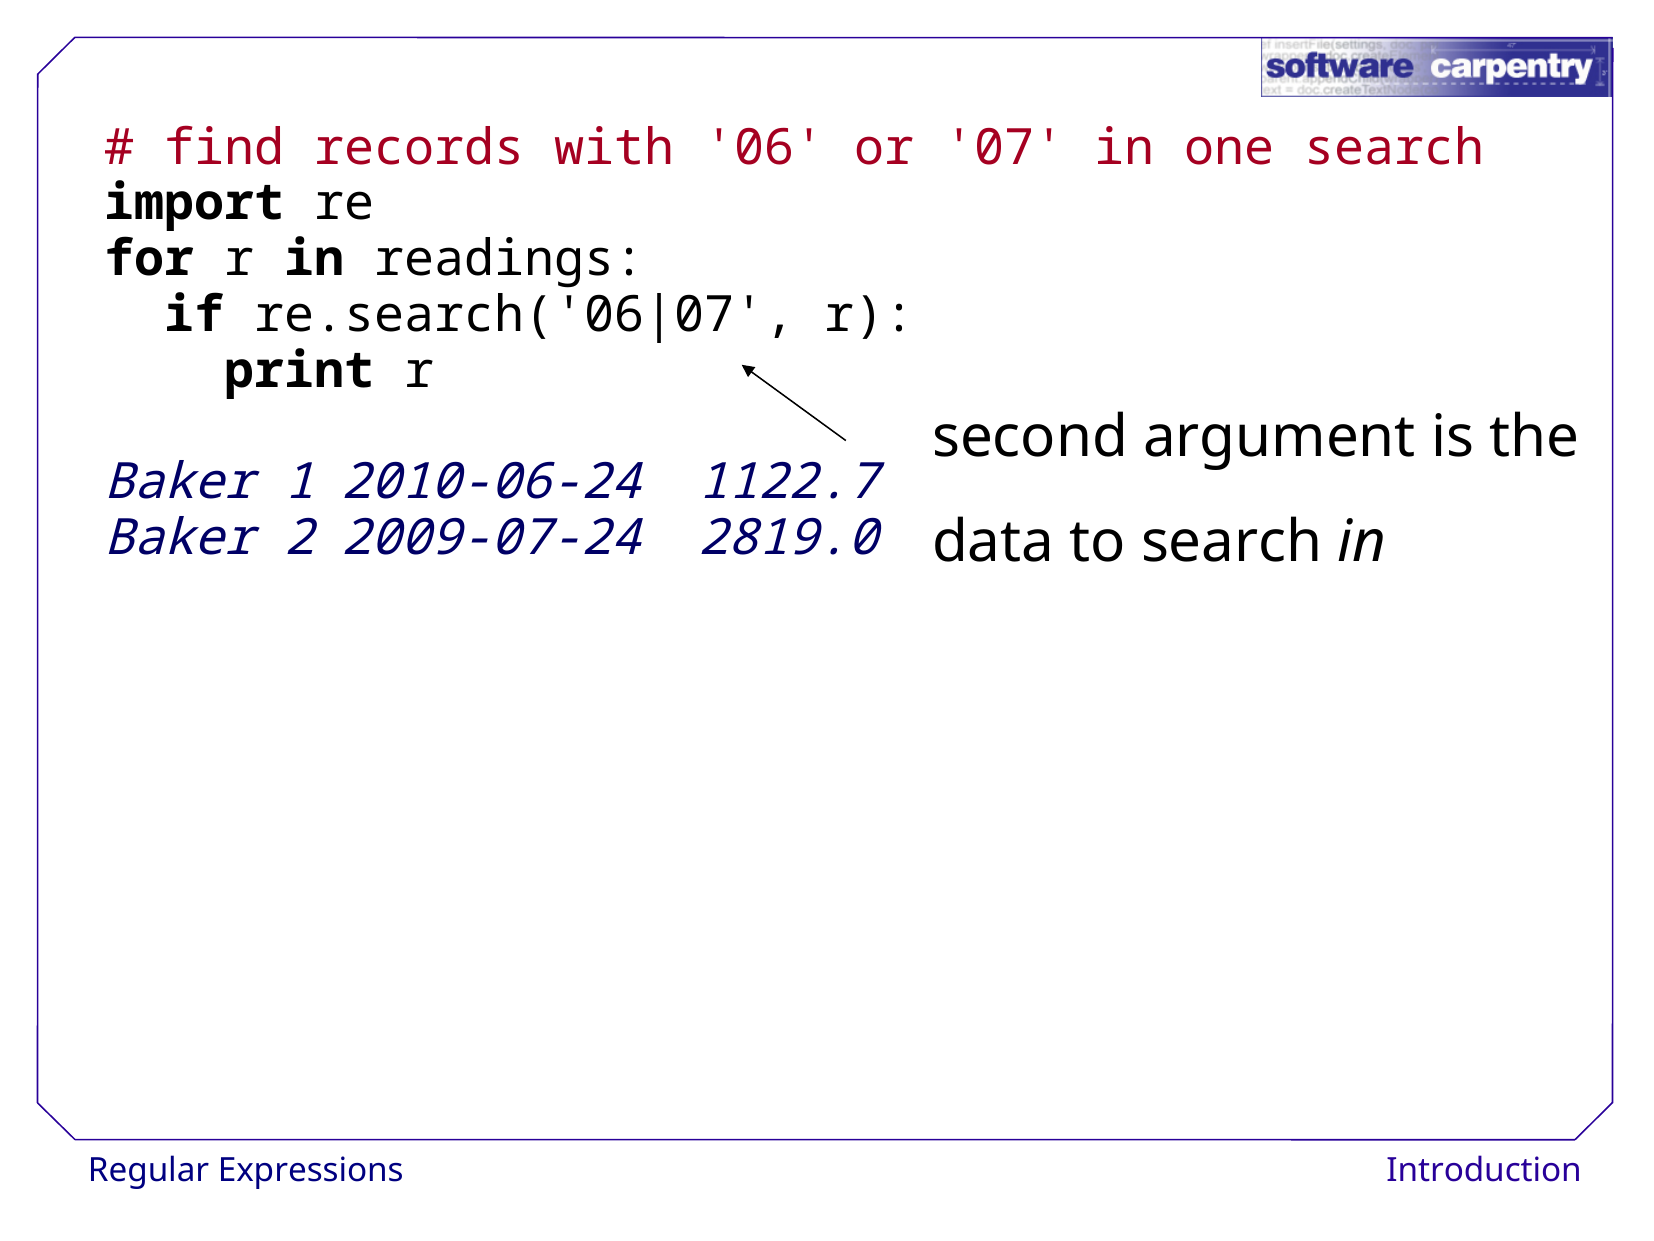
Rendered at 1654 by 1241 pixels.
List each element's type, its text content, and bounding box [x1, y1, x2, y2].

text_box second argument is the data to search in [917, 355, 1602, 581]
text_box # find records with '06' or '07' in one search import re for r in readings: if re.search('06|07', r): print r Baker 1 2010-06-24 1122.7 Baker 2 2009-07-24 2819.0 [89, 112, 1512, 999]
picture [1261, 39, 1613, 97]
